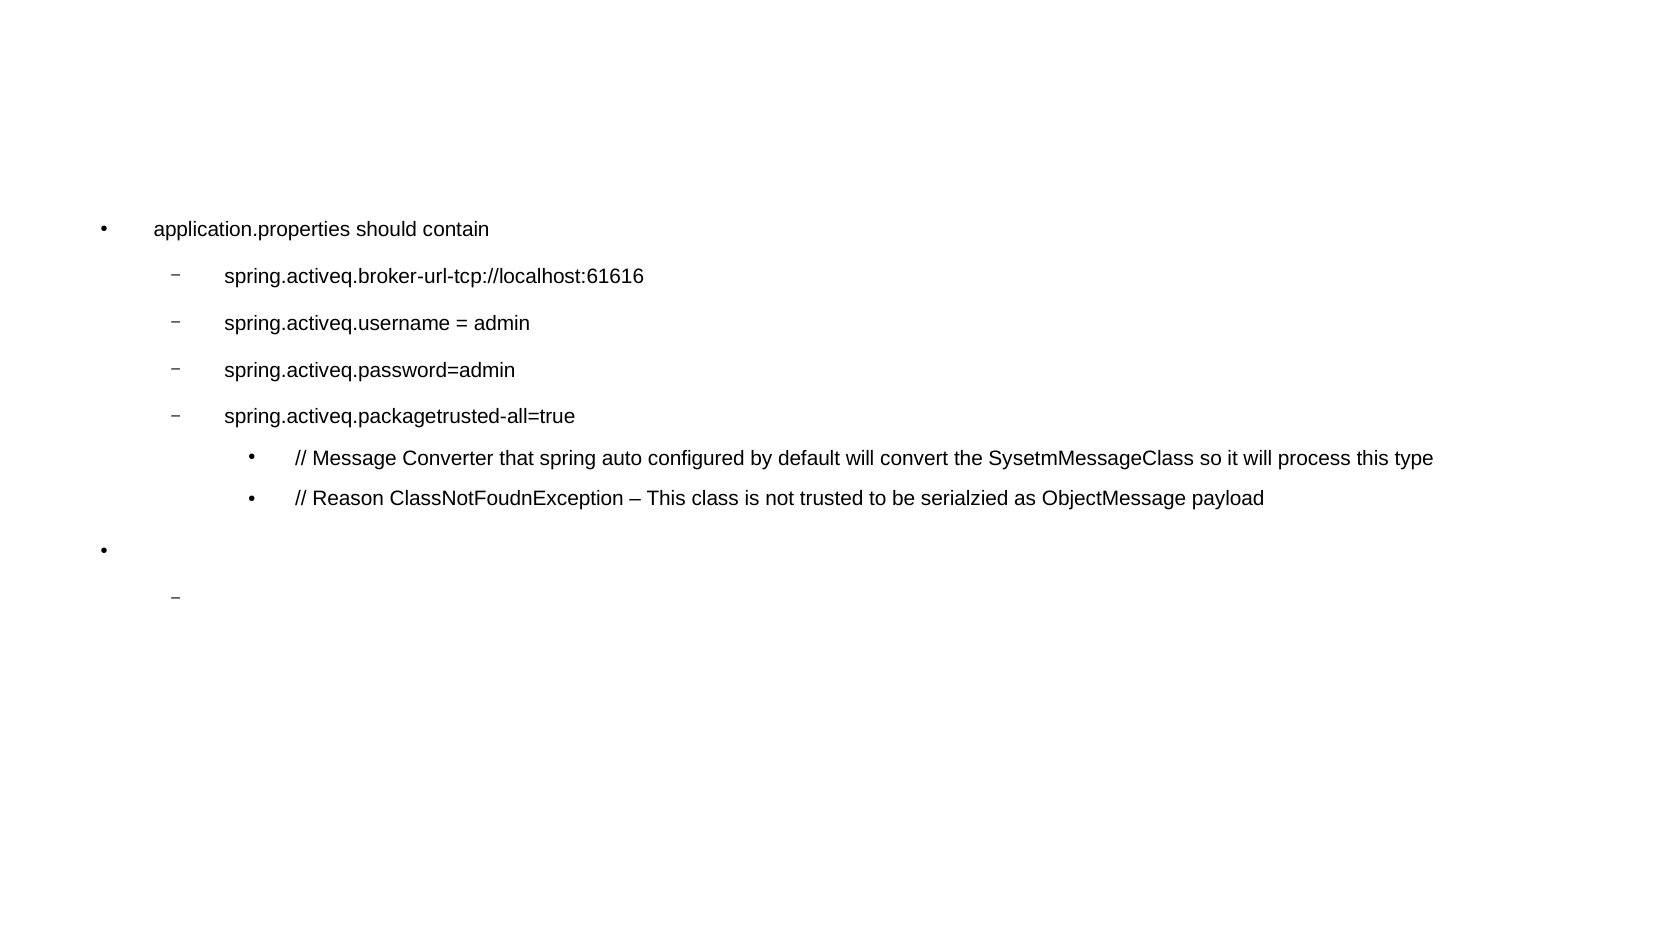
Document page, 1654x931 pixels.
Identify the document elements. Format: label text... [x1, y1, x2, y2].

list application.properties should contain spring.activeq.broker-url-tcp://localhost:61616 spring.activeq.username = admin spring.activeq.password=admin spring.activeq.packagetrusted-all=true // Message Converter that spring auto configured by default will convert the SysetmMessageClass so it will process this type // Reason ClassNotFoudnException – This class is not trusted to be serialzied as ObjectMessage payload [82, 217, 1571, 758]
